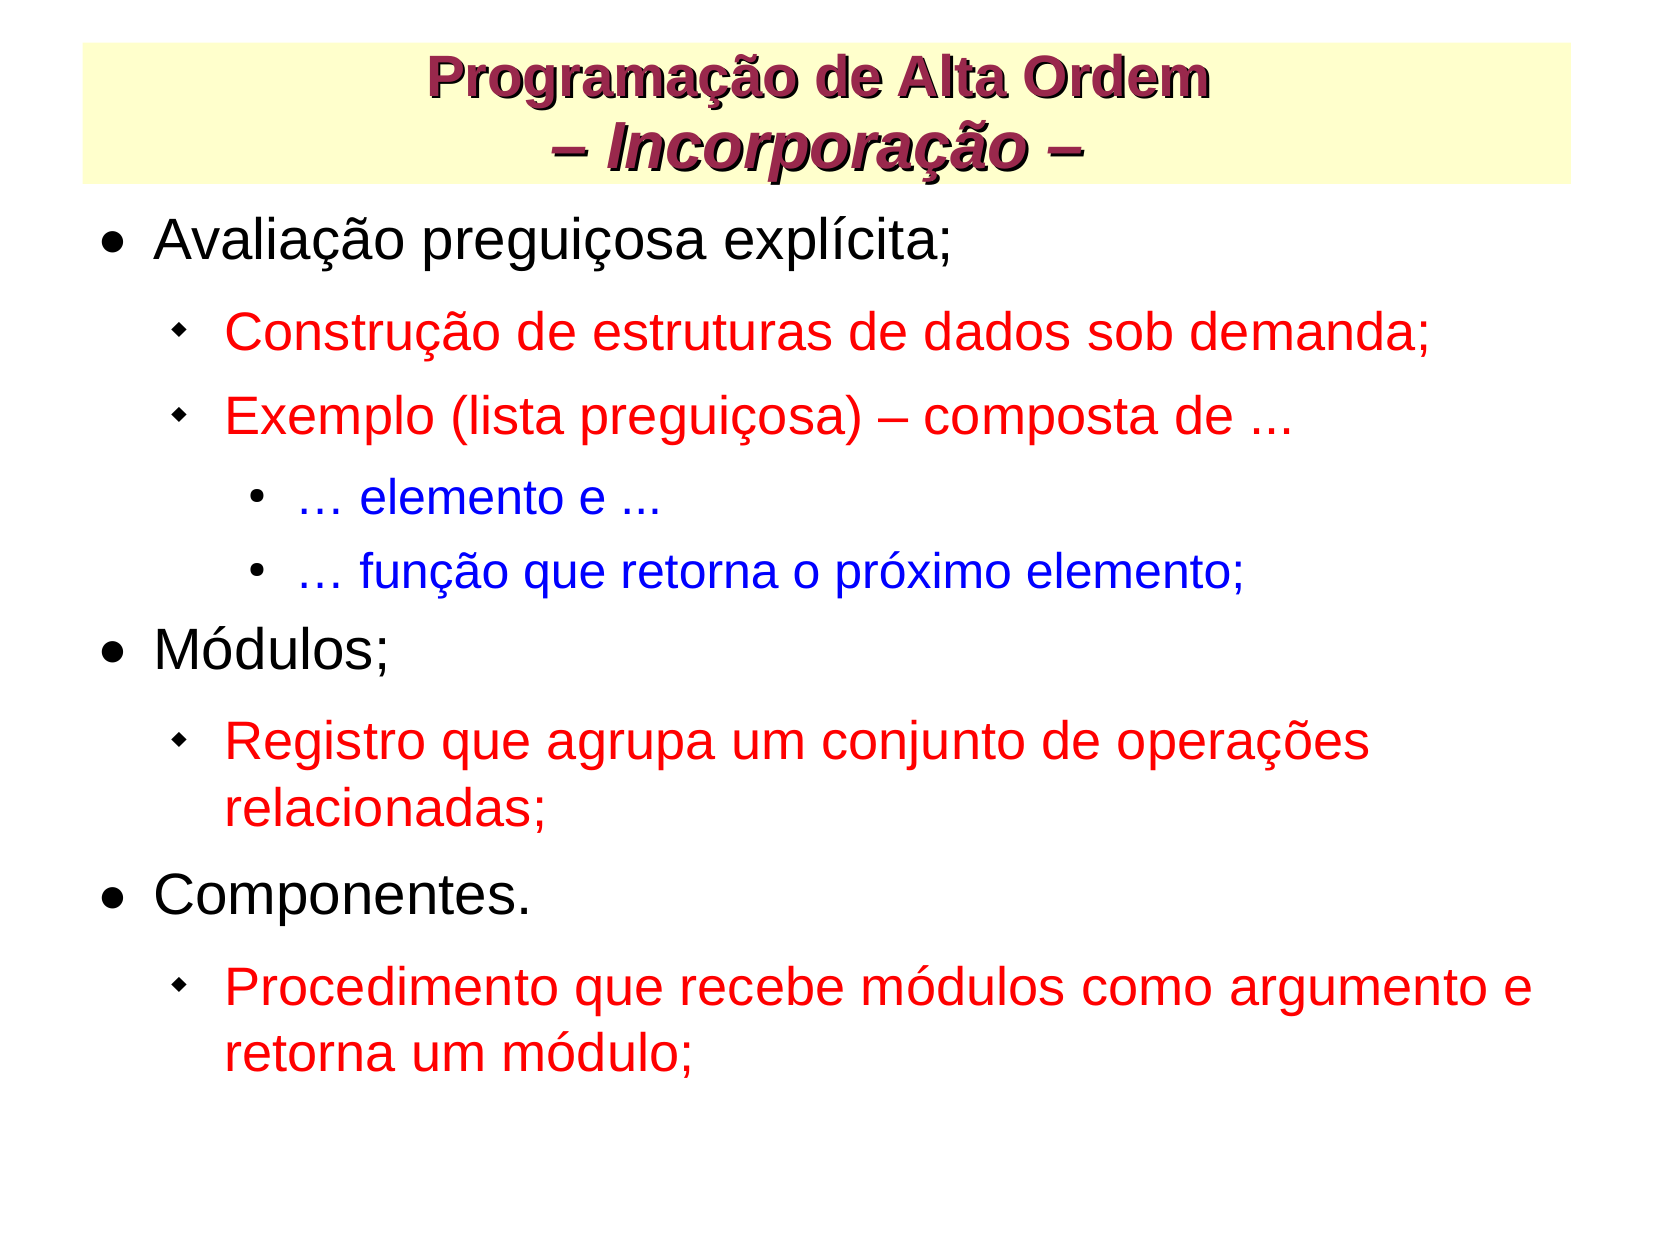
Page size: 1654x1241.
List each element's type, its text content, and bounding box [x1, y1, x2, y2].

title Programação de Alta Ordem – Incorporação – [82, 42, 1571, 184]
list Avaliação preguiçosa explícita; Construção de estruturas de dados sob demanda; Exemplo (lista preguiçosa) – composta de ... … elemento e ... … função que retorna o próximo elemento; Módulos; Registro que agrupa um conjunto de operações relacionadas; Componentes. Procedimento que recebe módulos como argumento e retorna um módulo; [82, 206, 1571, 1137]
